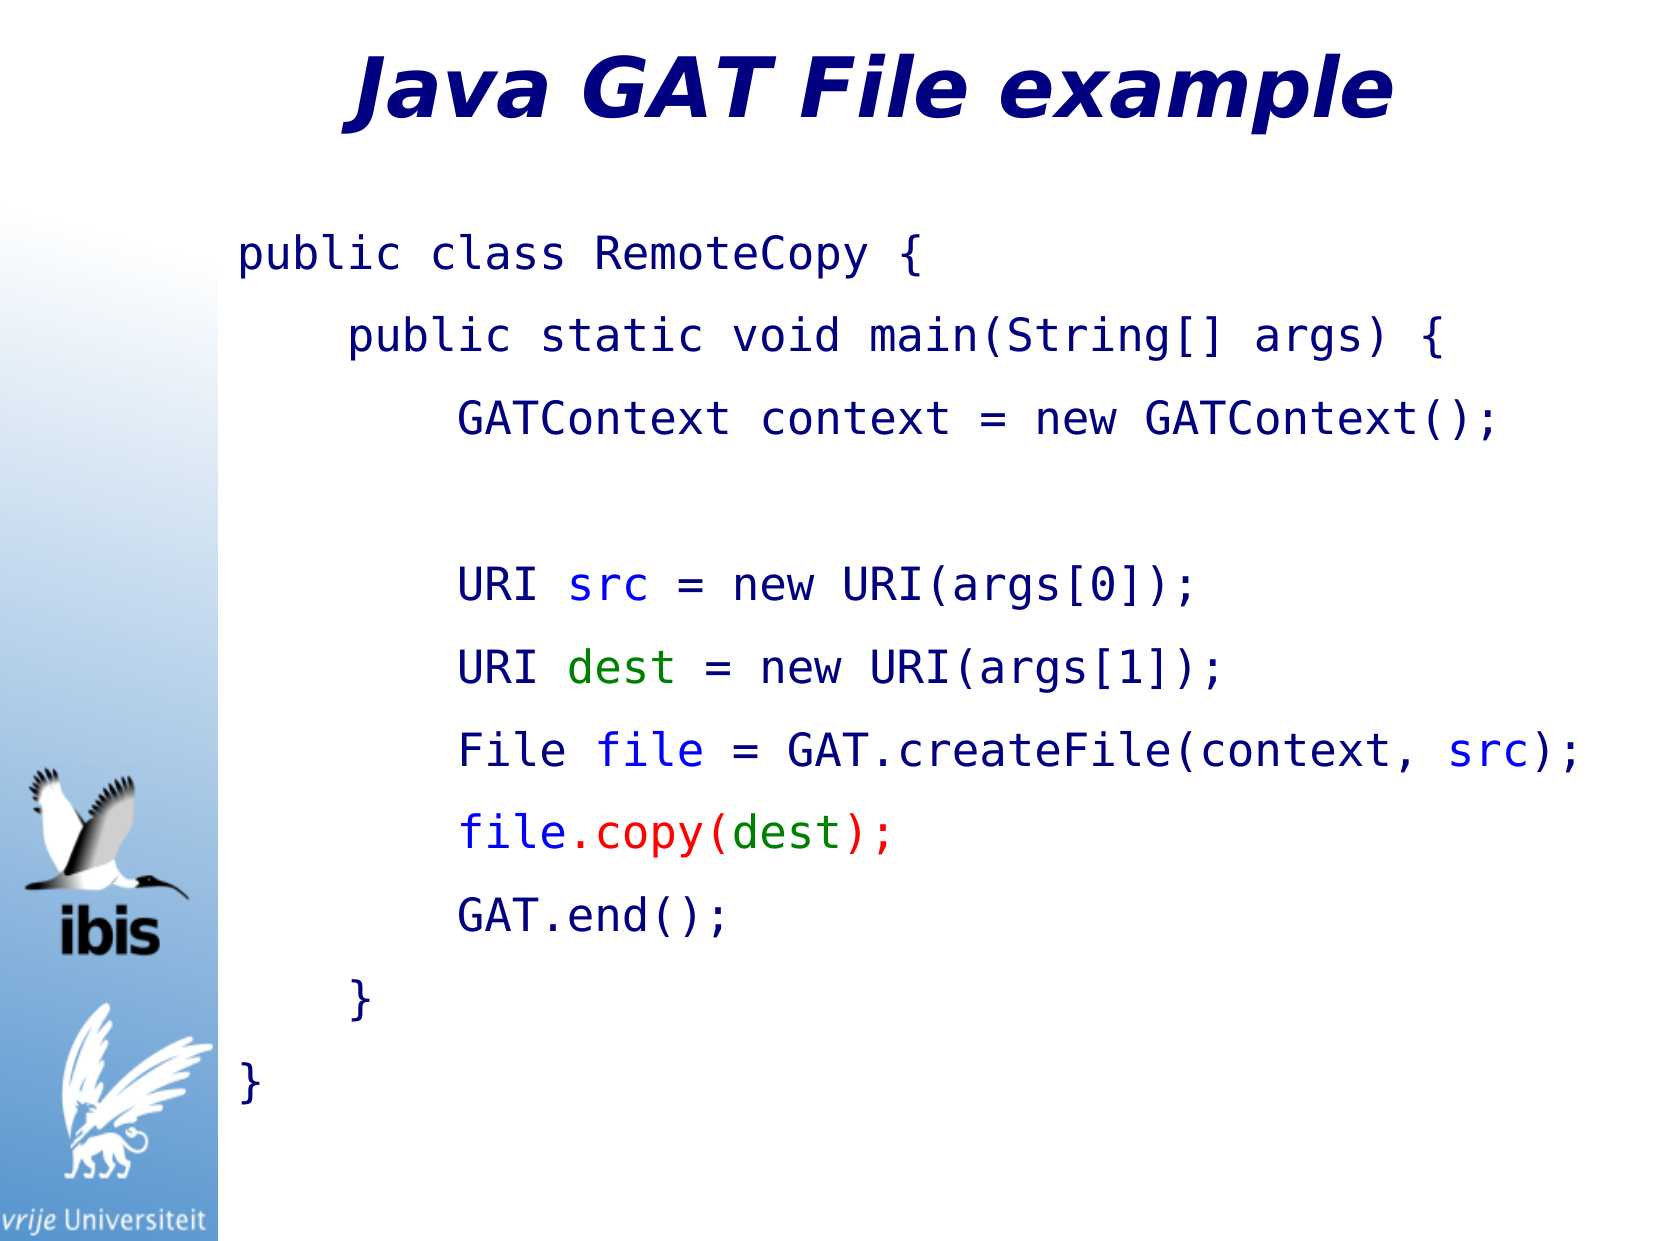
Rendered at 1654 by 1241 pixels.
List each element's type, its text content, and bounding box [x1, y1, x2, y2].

list public class RemoteCopy { public static void main(String[] args) { GATContext context = new GATContext(); URI src = new URI(args[0]); URI dest = new URI(args[1]); File file = GAT.createFile(context, src); file.copy(dest); GAT.end(); } } [236, 226, 1642, 1108]
picture [0, 0, 218, 1241]
title Java GAT File example [219, 0, 1534, 192]
